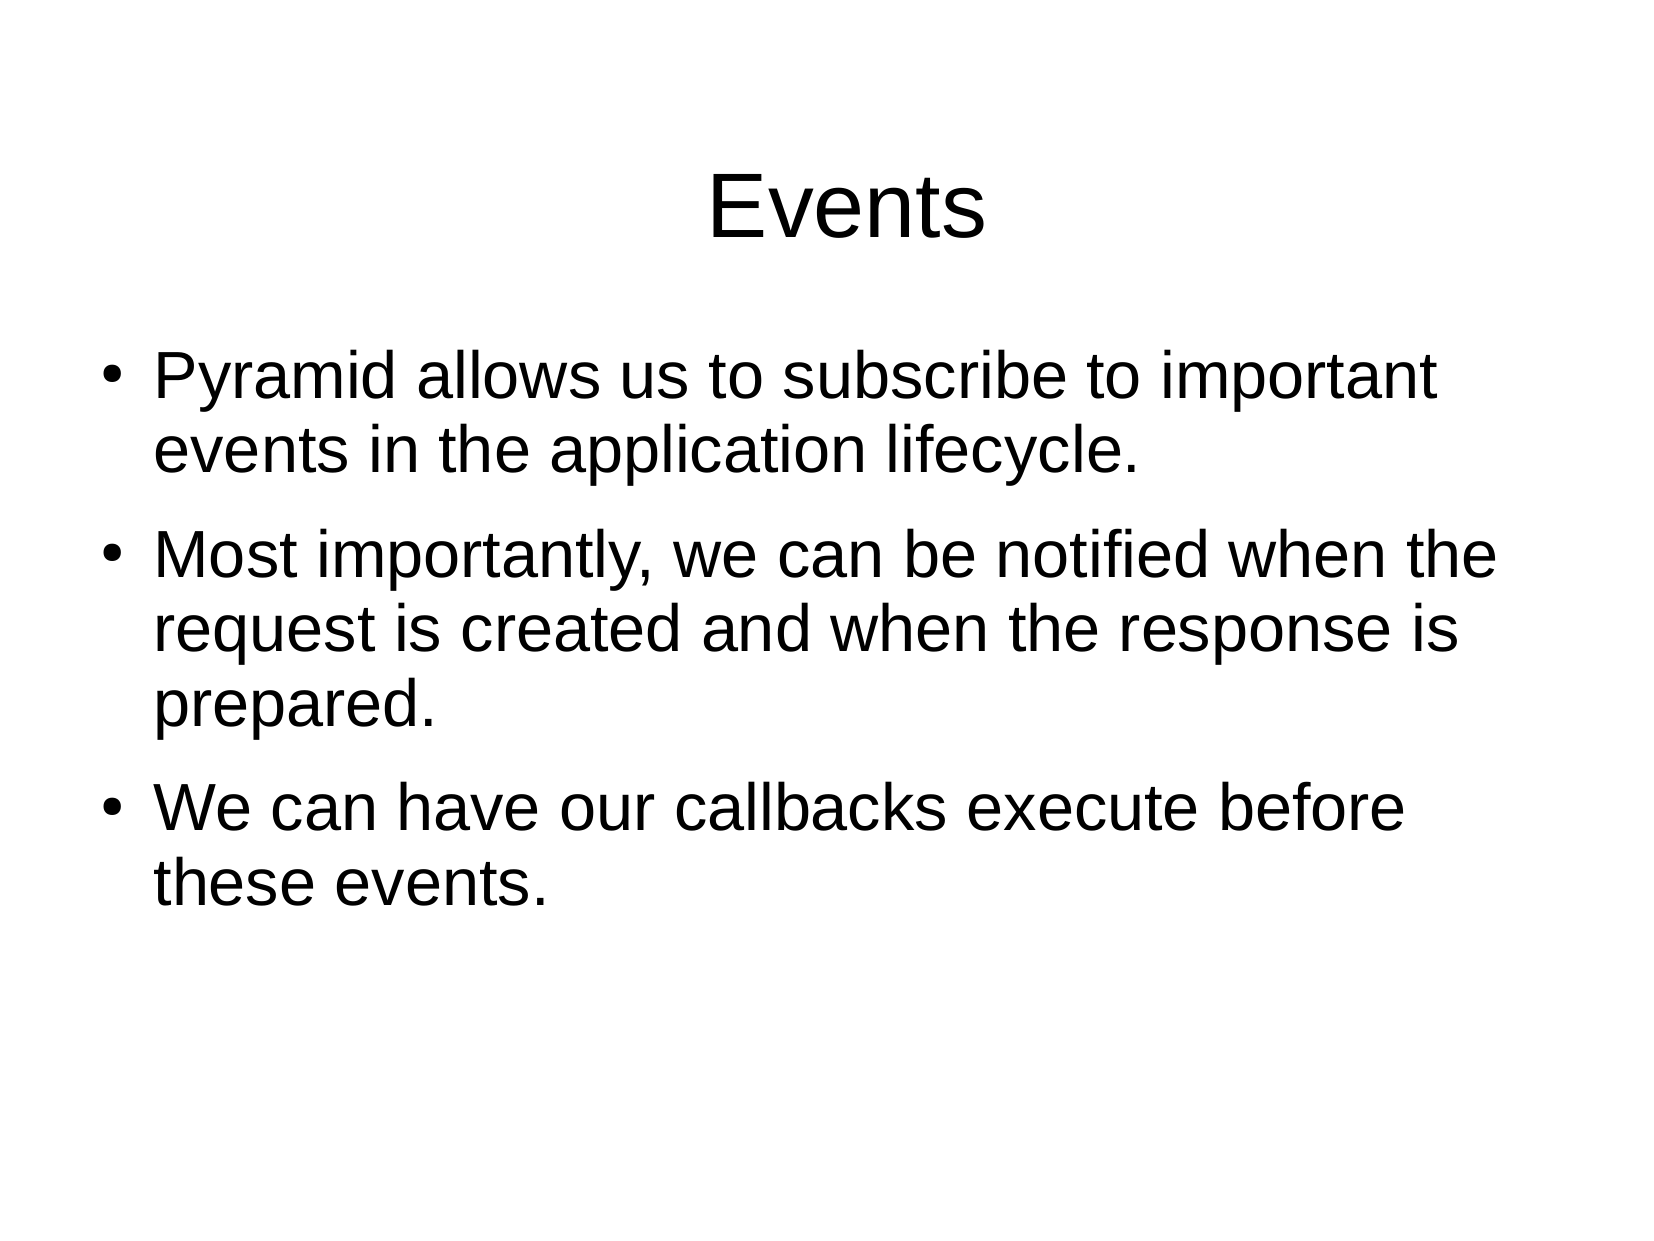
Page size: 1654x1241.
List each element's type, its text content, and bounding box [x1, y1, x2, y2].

list Pyramid allows us to subscribe to important events in the application lifecycle. Most importantly, we can be notified when the request is created and when the response is prepared. We can have our callbacks execute before these events. [82, 337, 1571, 1157]
title Events [82, 112, 1612, 301]
